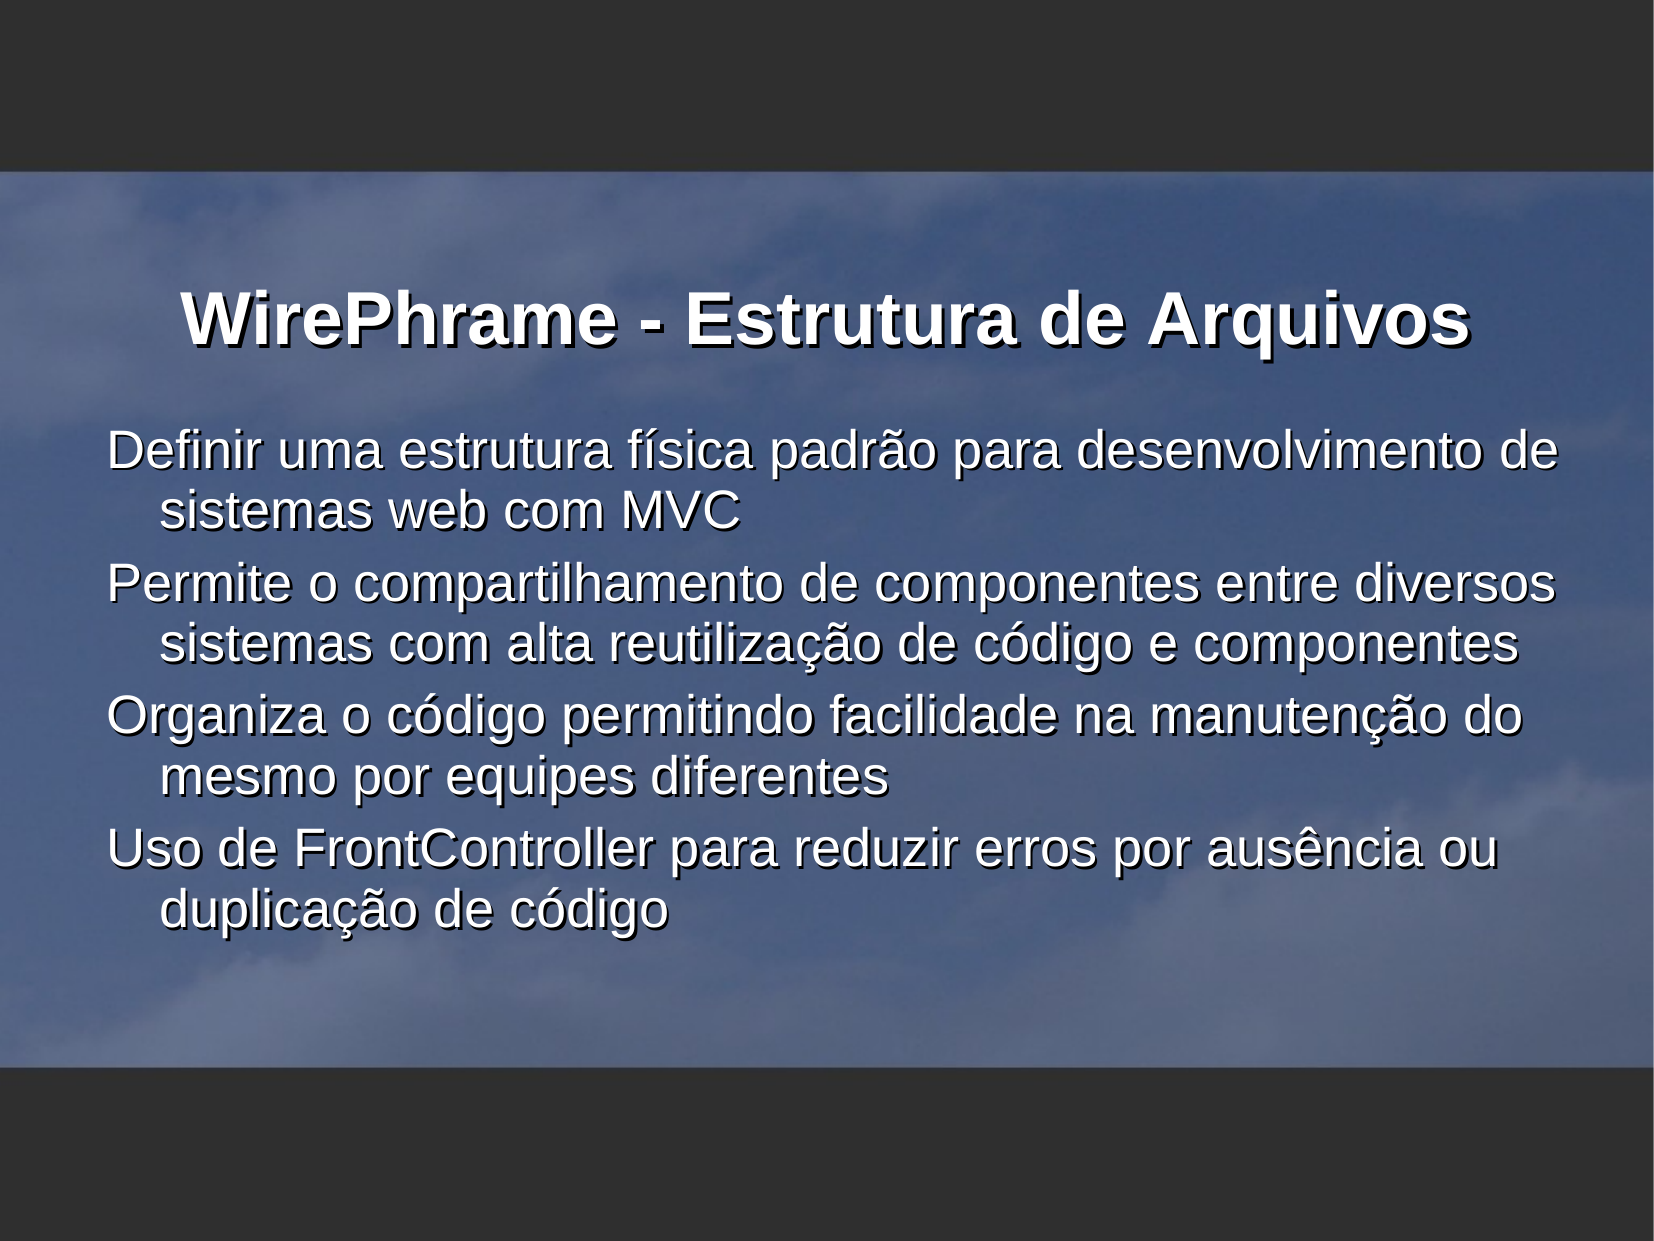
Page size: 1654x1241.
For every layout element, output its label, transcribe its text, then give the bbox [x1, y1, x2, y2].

picture [0, 0, 1654, 1241]
title WirePhrame - Estrutura de Arquivos [88, 237, 1565, 401]
list Definir uma estrutura física padrão para desenvolvimento de sistemas web com MVC Permite o compartilhamento de componentes entre diversos sistemas com alta reutilização de código e componentes Organiza o código permitindo facilidade na manutenção do mesmo por equipes diferentes Uso de FrontController para reduzir erros por ausência ou duplicação de código [88, 419, 1565, 940]
